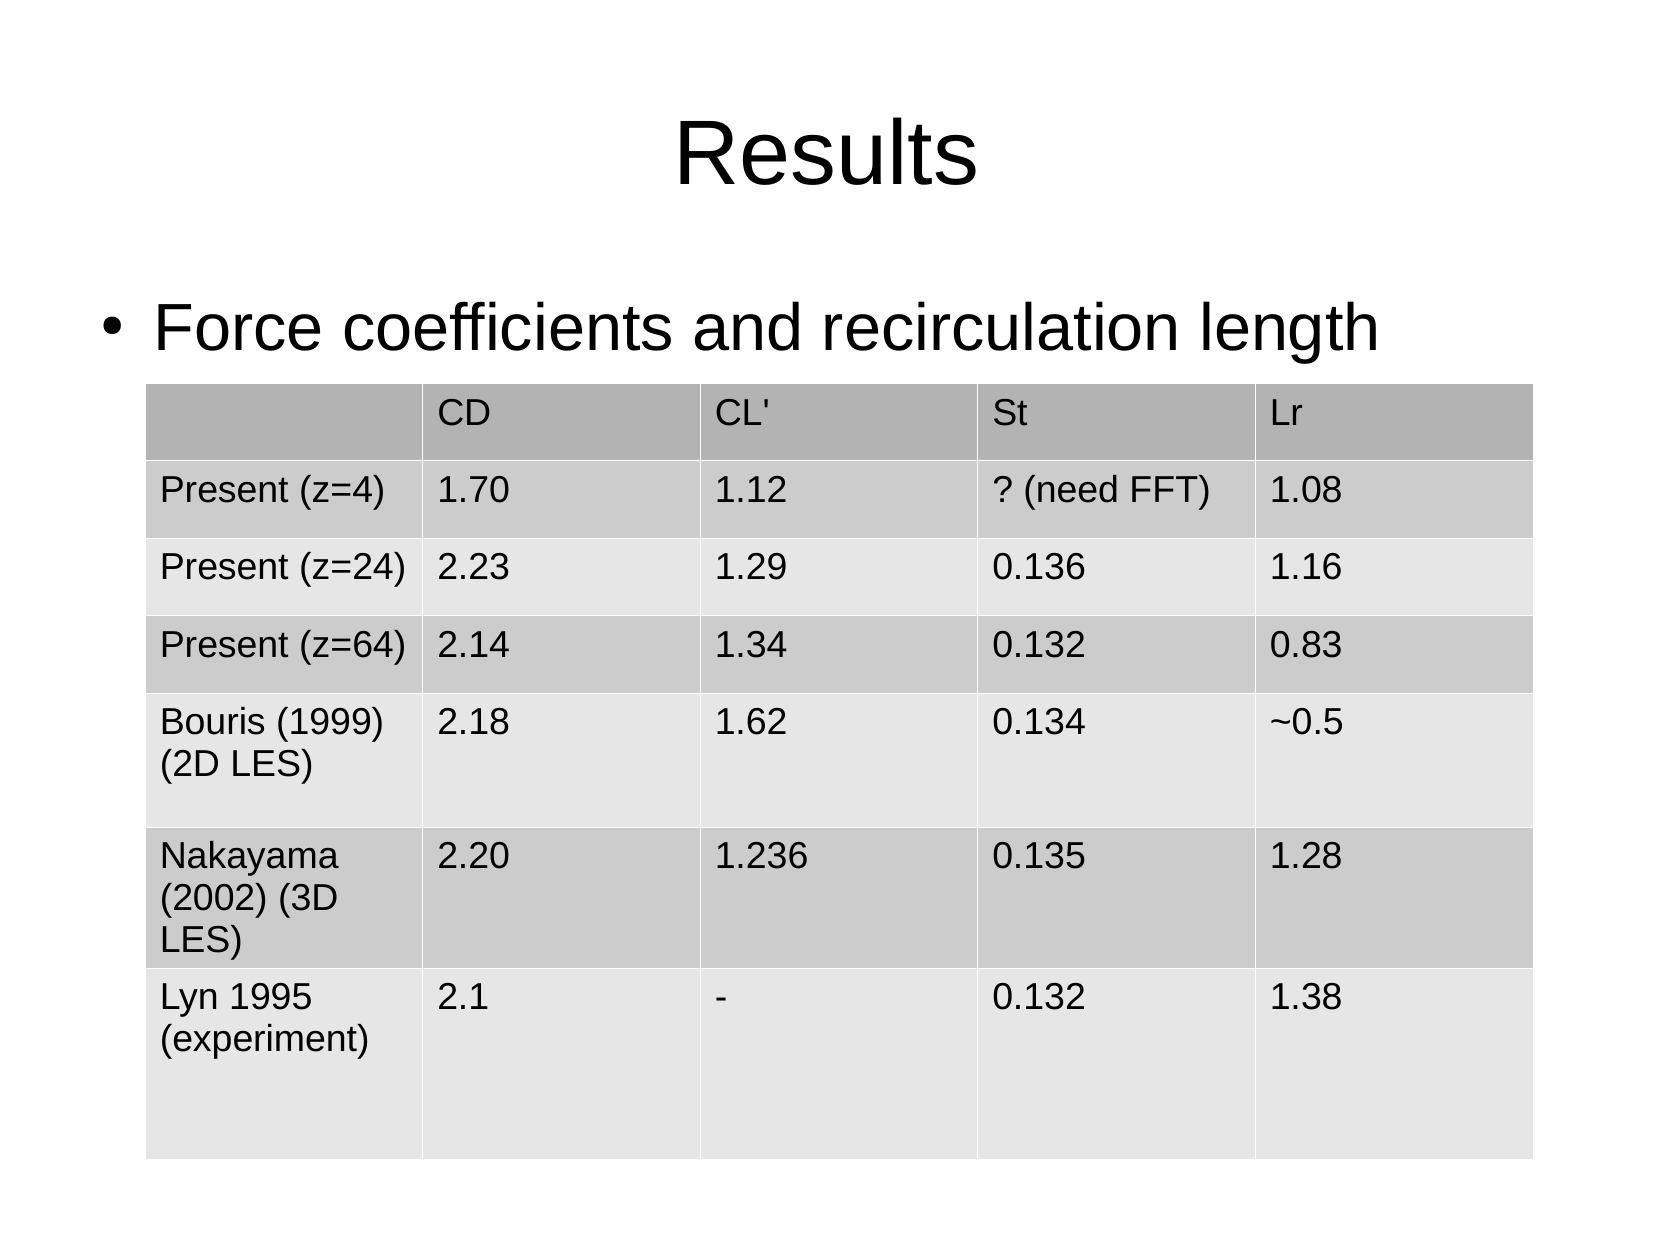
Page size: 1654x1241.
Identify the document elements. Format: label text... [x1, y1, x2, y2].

table_cell 1.16 [1256, 539, 1533, 615]
table_cell 2.20 [423, 828, 700, 968]
table_cell Bouris (1999) (2D LES) [146, 694, 422, 827]
table_cell 0.136 [978, 539, 1255, 615]
table_cell 0.132 [978, 616, 1255, 693]
table_cell 1.12 [701, 461, 977, 538]
table_header Lr [1256, 384, 1533, 460]
table_cell 1.08 [1256, 461, 1533, 538]
table_cell Present (z=64) [146, 616, 422, 693]
table_header CL' [701, 384, 977, 460]
table_cell Present (z=4) [146, 461, 422, 538]
table_cell 0.132 [978, 969, 1255, 1159]
table_cell 1.62 [701, 694, 977, 827]
list Force coefficients and recirculation length [82, 290, 1571, 1109]
table_cell 0.134 [978, 694, 1255, 827]
table_cell 1.28 [1256, 828, 1533, 968]
table_cell 0.135 [978, 828, 1255, 968]
table_cell 2.14 [423, 616, 700, 693]
table_cell Nakayama (2002) (3D LES) [146, 828, 422, 968]
table_cell 2.1 [423, 969, 700, 1159]
table_cell Lyn 1995 (experiment) [146, 969, 422, 1159]
table_cell - [701, 969, 977, 1159]
table_cell 1.34 [701, 616, 977, 693]
table_cell 1.38 [1256, 969, 1533, 1159]
table_cell 1.70 [423, 461, 700, 538]
table_cell 2.18 [423, 694, 700, 827]
table_header [146, 384, 422, 460]
table_cell ~0.5 [1256, 694, 1533, 827]
table_cell 1.236 [701, 828, 977, 968]
table_cell 2.23 [423, 539, 700, 615]
table_cell ? (need FFT) [978, 461, 1255, 538]
table_header CD [423, 384, 700, 460]
title Results [82, 56, 1571, 250]
table_cell Present (z=24) [146, 539, 422, 615]
table_header St [978, 384, 1255, 460]
table_cell 1.29 [701, 539, 977, 615]
table_cell 0.83 [1256, 616, 1533, 693]
